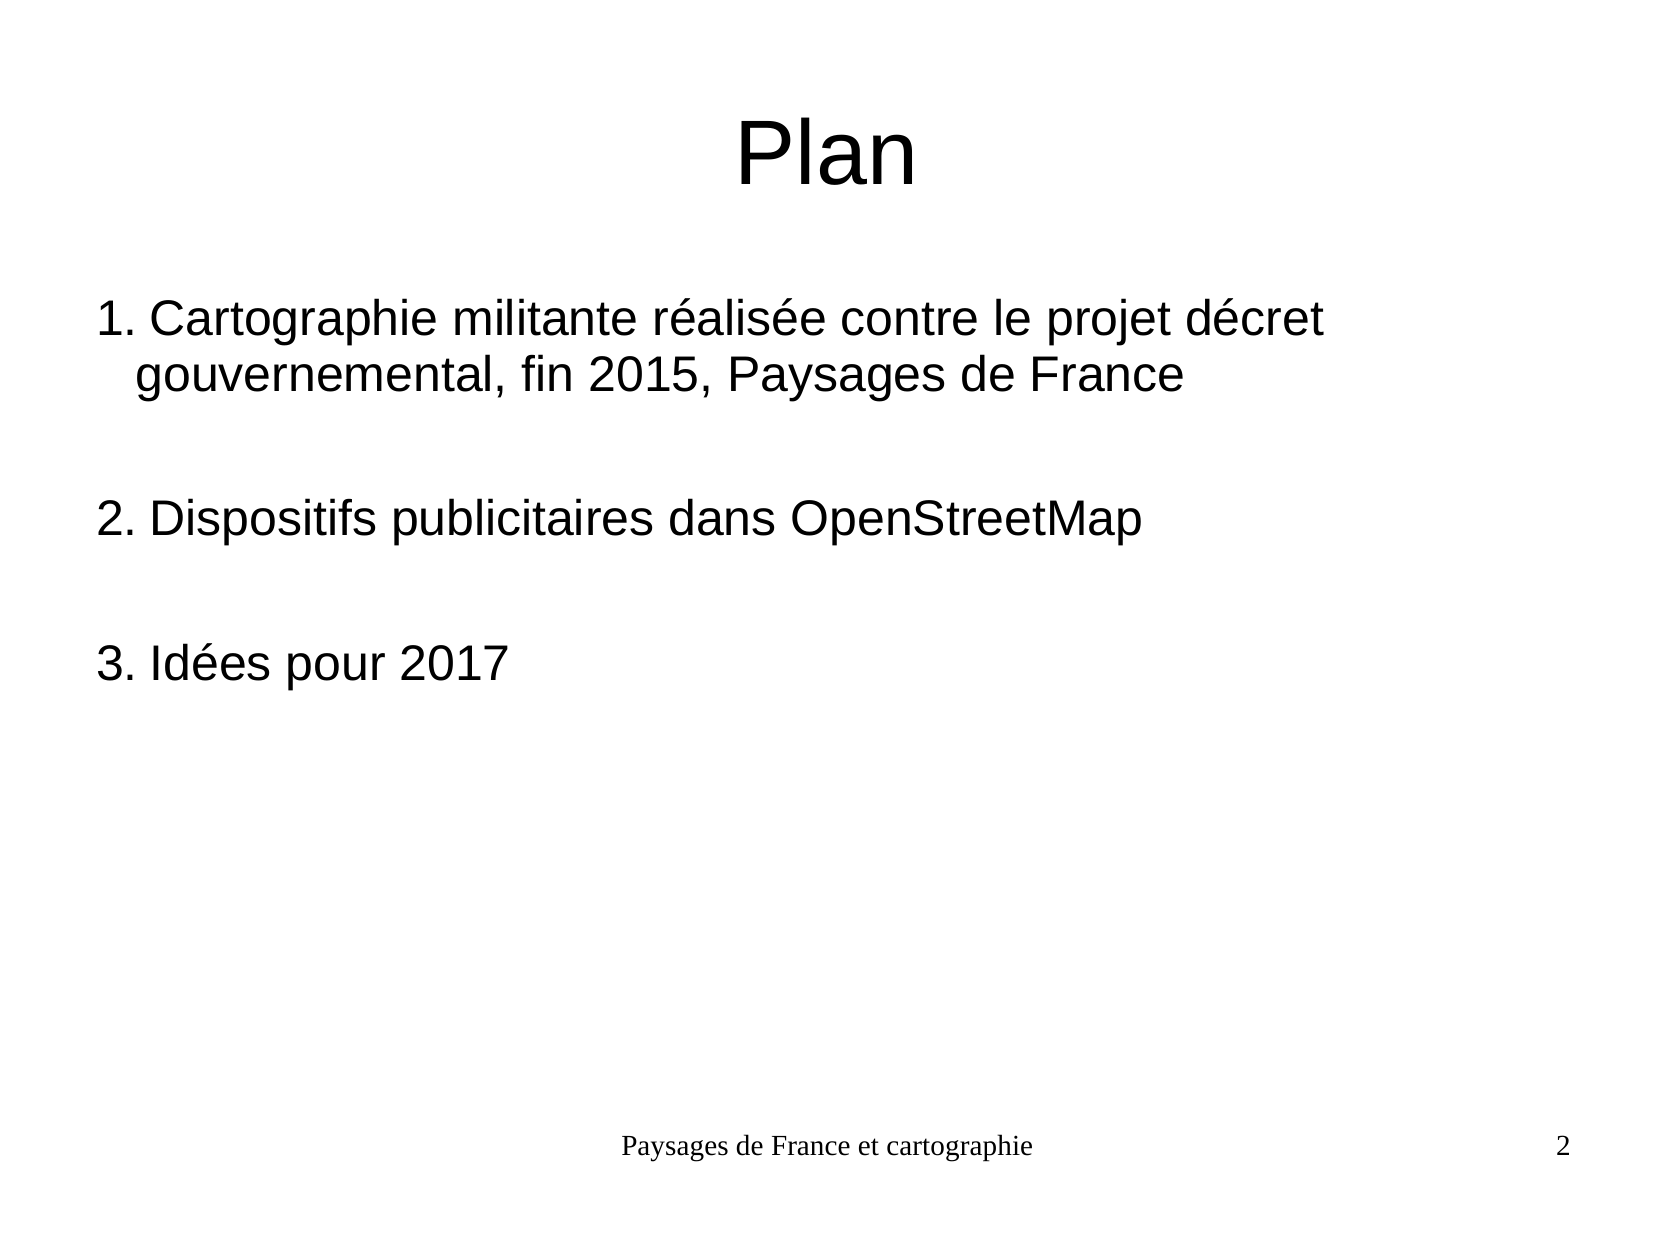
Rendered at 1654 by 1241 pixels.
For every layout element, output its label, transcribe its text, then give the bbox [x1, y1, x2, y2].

list Cartographie militante réalisée contre le projet décret gouvernemental, fin 2015, Paysages de France Dispositifs publicitaires dans OpenStreetMap Idées pour 2017 [82, 290, 1571, 991]
title Plan [82, 49, 1571, 257]
